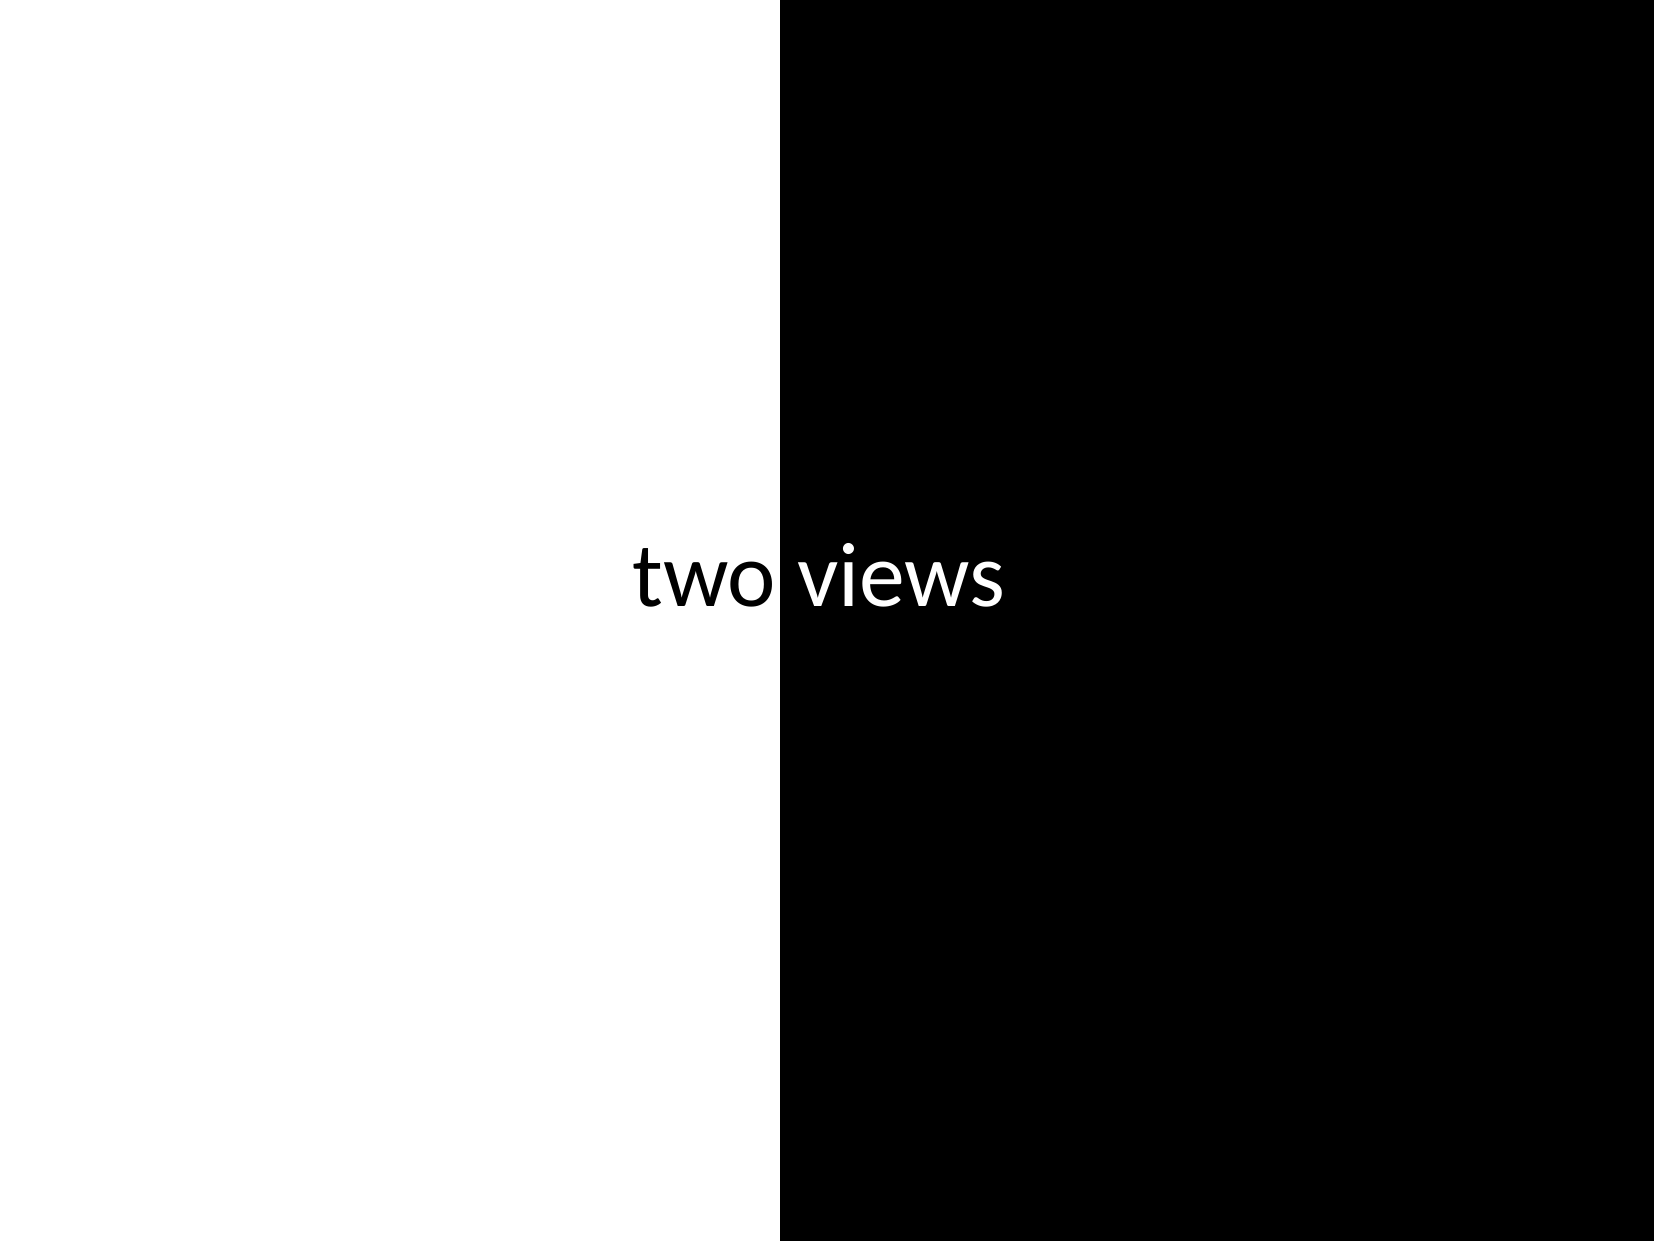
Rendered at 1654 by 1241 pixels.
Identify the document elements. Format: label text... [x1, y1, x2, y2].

text_box [780, 0, 1654, 1241]
title two views [75, 480, 1564, 688]
